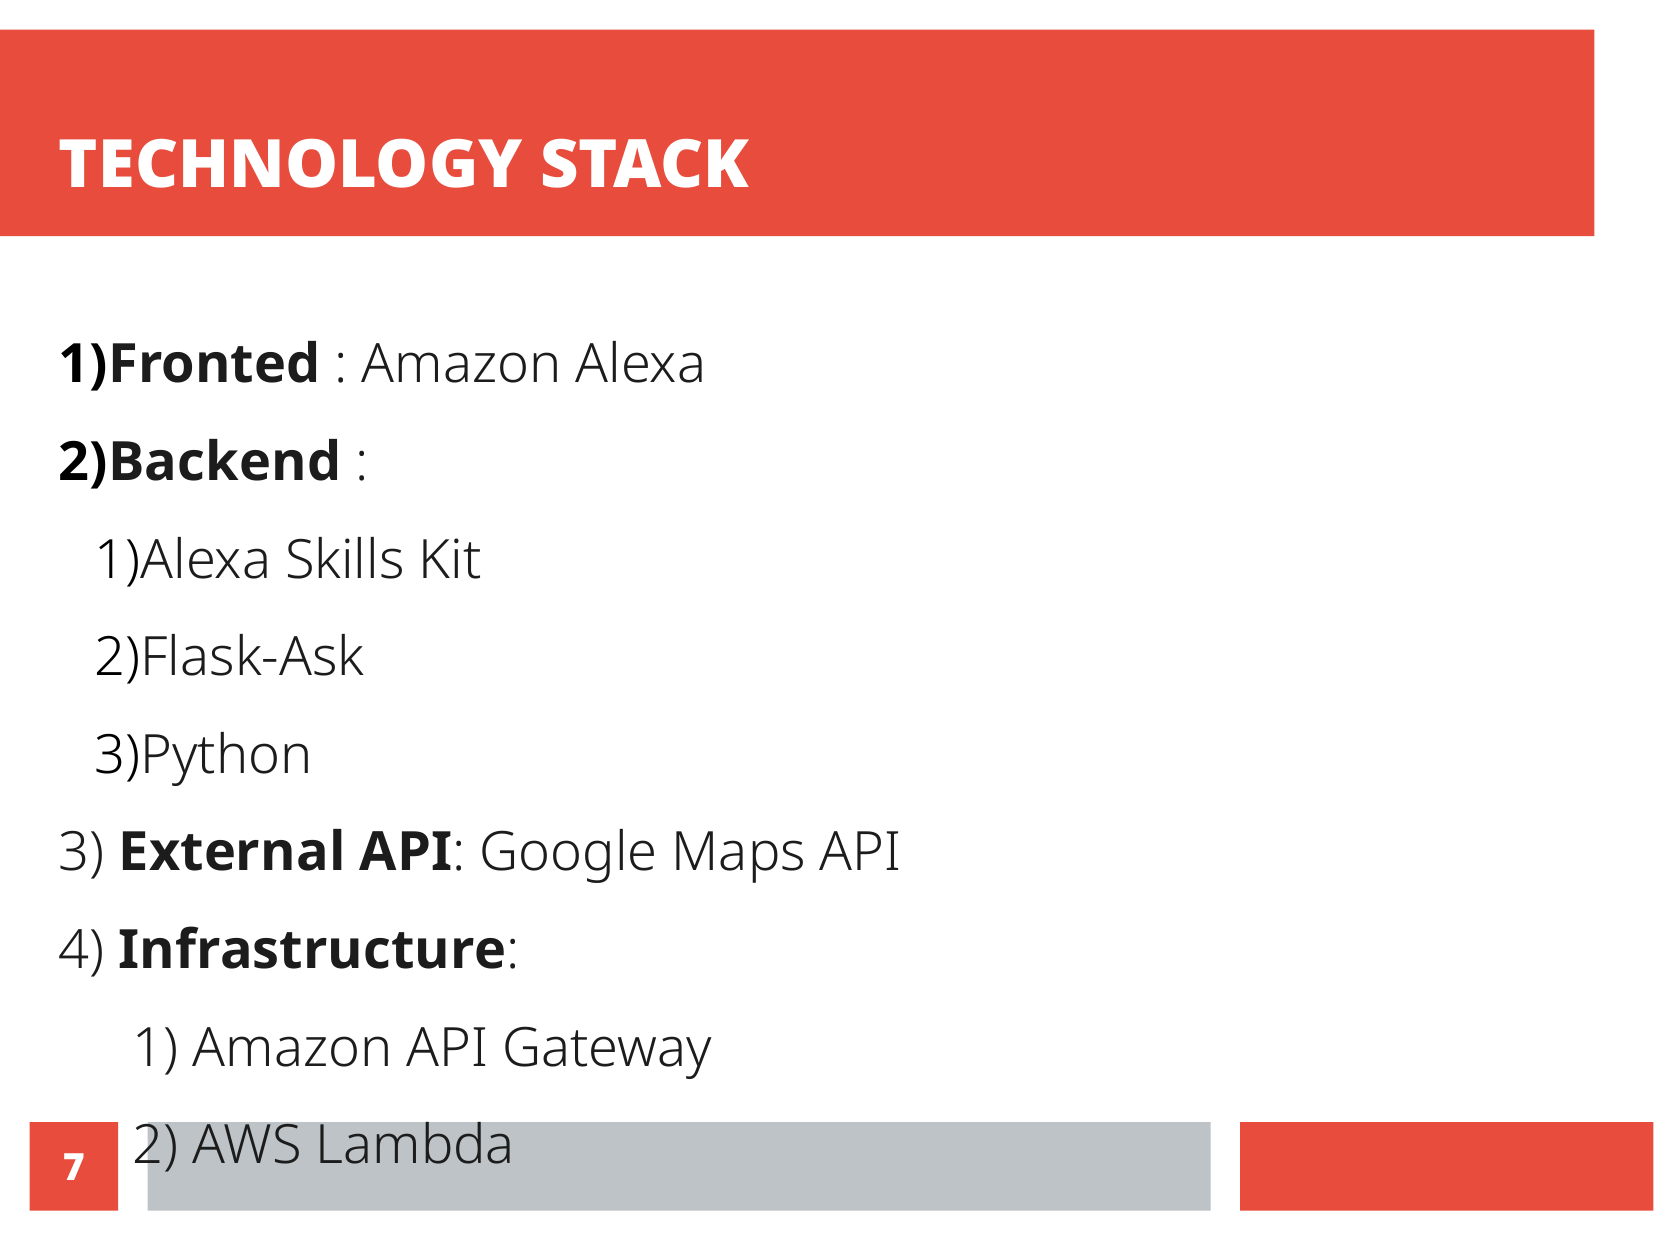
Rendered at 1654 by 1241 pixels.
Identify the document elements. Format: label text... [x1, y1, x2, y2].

subtitle Fronted : Amazon Alexa Backend : Alexa Skills Kit Flask-Ask Python 3) External API: Google Maps API 4) Infrastructure: 1) Amazon API Gateway 2) AWS Lambda [59, 324, 1565, 1093]
title TECHNOLOGY STACK [59, 59, 1595, 207]
